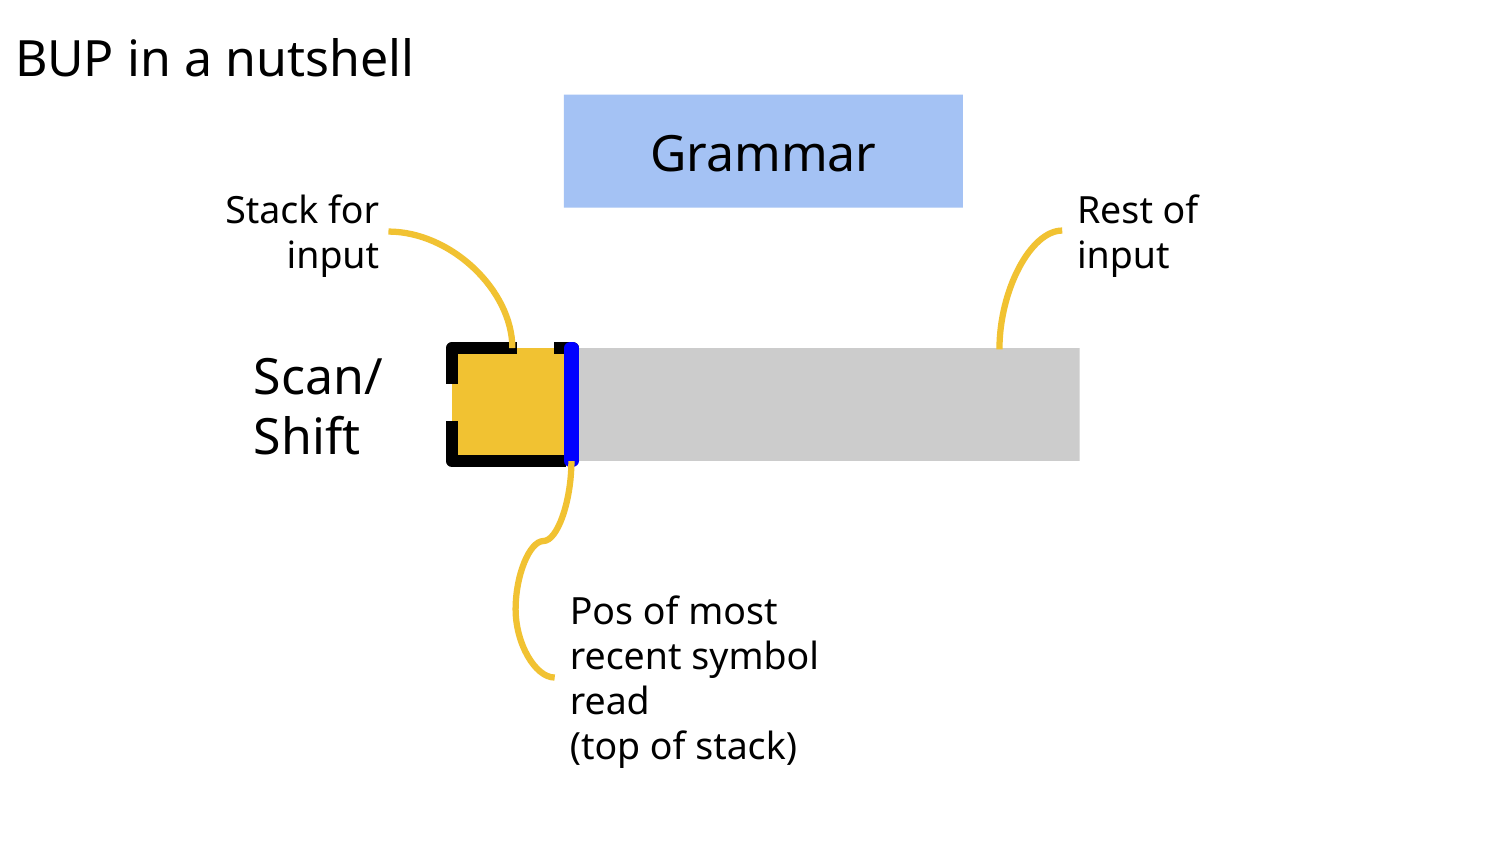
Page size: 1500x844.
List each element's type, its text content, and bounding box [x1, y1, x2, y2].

text_box Stack for input [206, 174, 395, 287]
text_box [579, 348, 1080, 461]
text_box Scan/ Shift [238, 348, 417, 461]
text_box Grammar [563, 94, 963, 208]
text_box Rest of input [1062, 174, 1250, 287]
text_box [452, 348, 564, 461]
text_box Pos of most recent symbol read (top of stack) [554, 621, 891, 734]
text_box BUP in a nutshell [0, 0, 564, 113]
